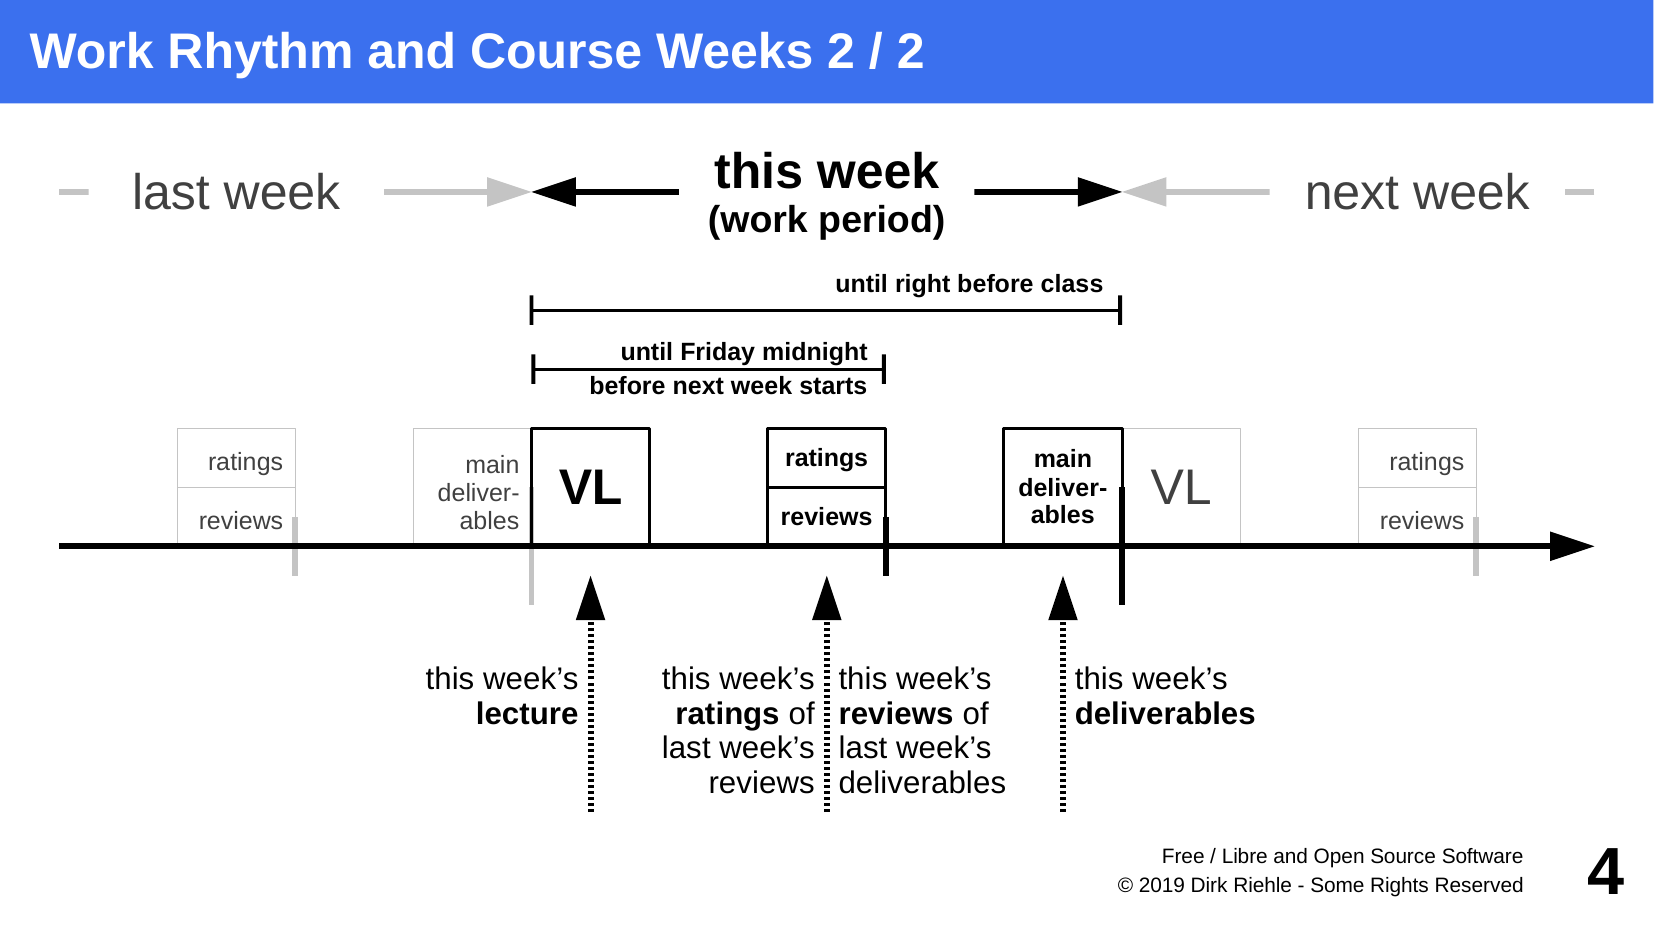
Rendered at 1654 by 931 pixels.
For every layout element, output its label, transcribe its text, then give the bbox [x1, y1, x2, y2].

text_box next week [1269, 132, 1565, 251]
text_box ratings [767, 428, 886, 486]
text_box this week’s reviews of last week’s deliverables [827, 605, 1034, 813]
text_box main deliver-ables [413, 428, 530, 543]
text_box VL [531, 428, 650, 547]
text_box last week [88, 132, 384, 251]
text_box this week’s lecture [383, 605, 591, 813]
text_box ratings [1358, 428, 1477, 487]
text_box until Friday midnight before next week starts [531, 310, 880, 429]
text_box until right before class [820, 250, 1117, 311]
text_box ratings [177, 428, 296, 487]
text_box this week (work period) [679, 132, 975, 251]
text_box main deliver-ables [1003, 428, 1123, 547]
text_box reviews [1358, 487, 1477, 543]
text_box reviews [177, 487, 296, 543]
text_box this week’s ratings of last week’s reviews [620, 605, 827, 813]
text_box this week’s deliverables [1062, 605, 1270, 813]
title Work Rhythm and Course Weeks 2 / 2 [0, 0, 1654, 104]
text_box reviews [767, 487, 886, 543]
text_box VL [1124, 428, 1241, 543]
